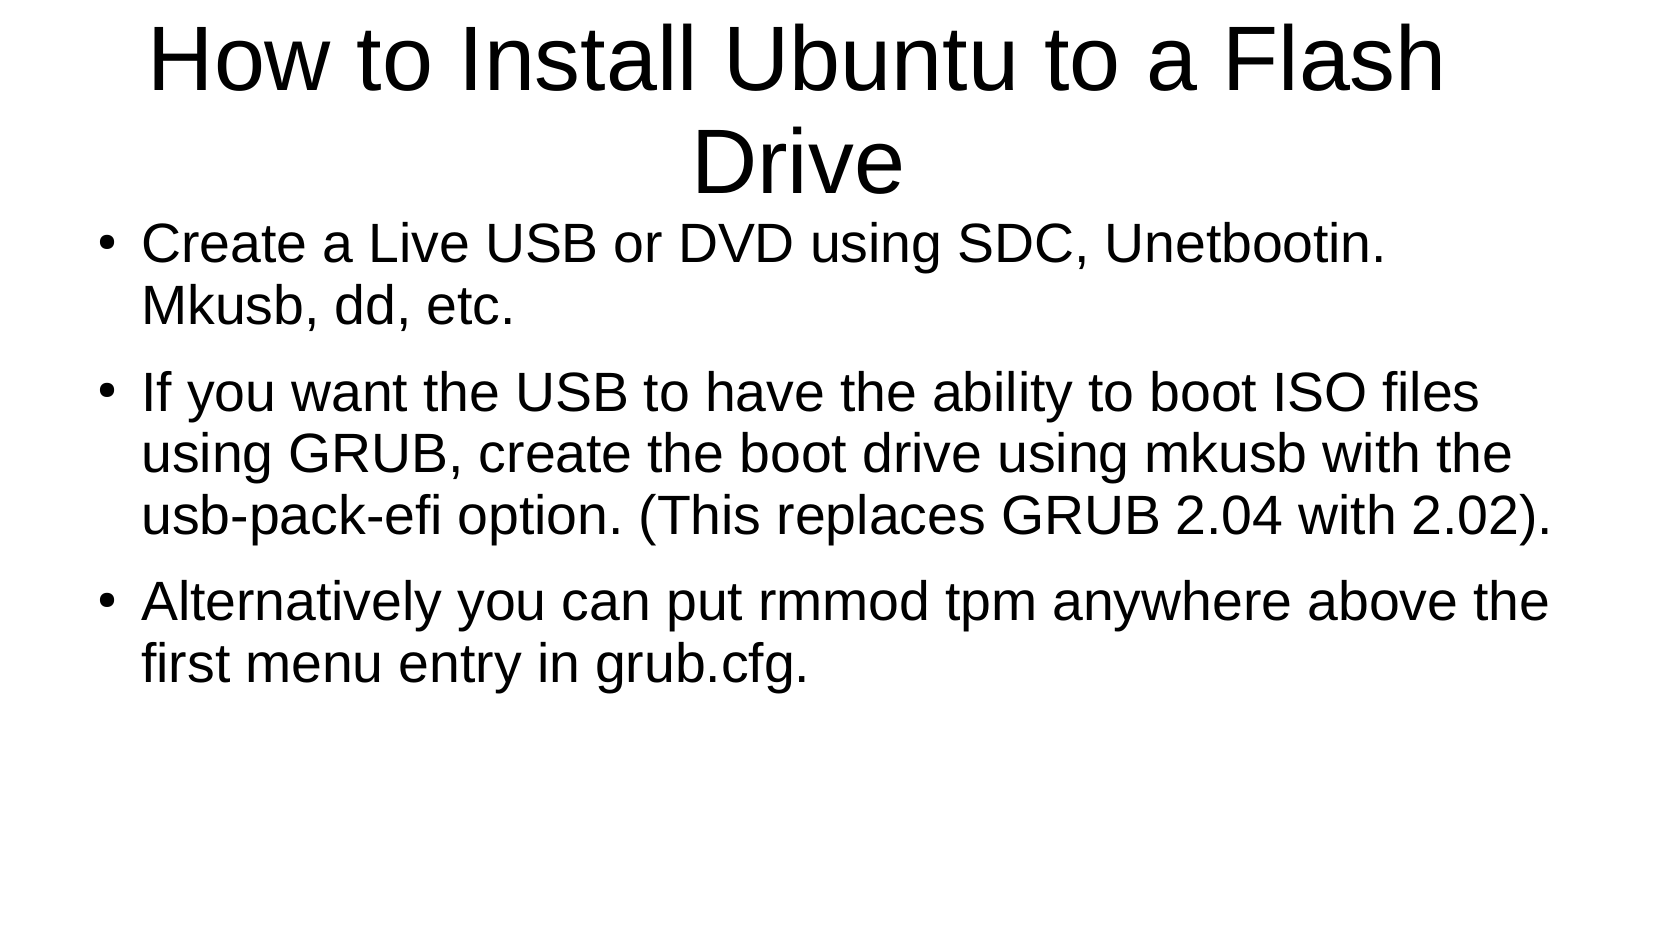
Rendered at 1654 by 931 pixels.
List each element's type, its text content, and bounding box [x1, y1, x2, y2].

list Create a Live USB or DVD using SDC, Unetbootin. Mkusb, dd, etc. If you want the USB to have the ability to boot ISO files using GRUB, create the boot drive using mkusb with the usb-pack-efi option. (This replaces GRUB 2.04 with 2.02). Alternatively you can put rmmod tpm anywhere above the first menu entry in grub.cfg. [82, 212, 1571, 753]
title How to Install Ubuntu to a Flash Drive [54, 7, 1543, 213]
